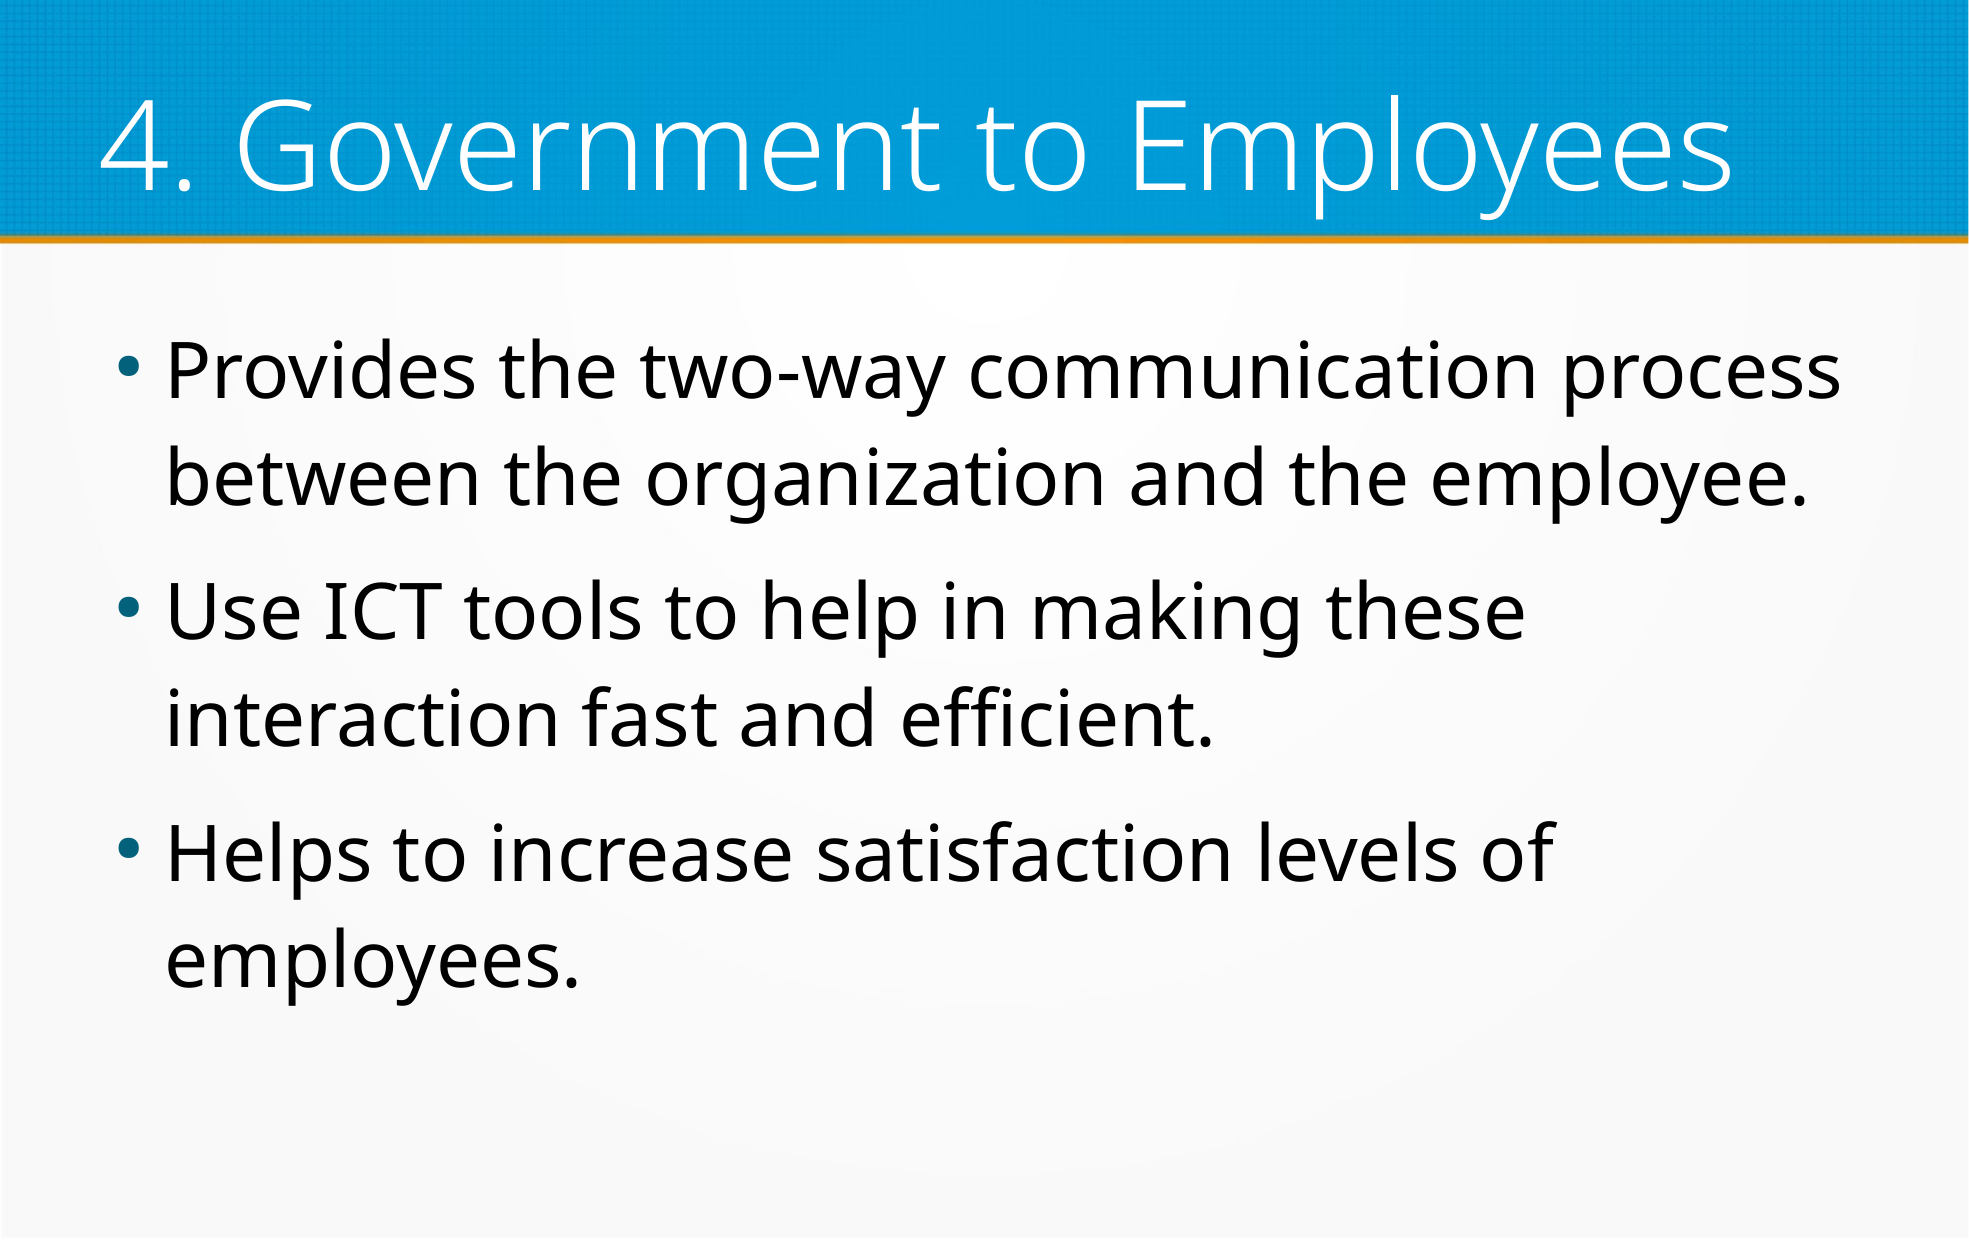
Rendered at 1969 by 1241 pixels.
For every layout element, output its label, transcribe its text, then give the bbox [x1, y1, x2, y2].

picture [0, 233, 1969, 1241]
title 4. Government to Employees [98, 19, 1870, 227]
list Provides the two-way communication process between the organization and the employee. Use ICT tools to help in making these interaction fast and efficient. Helps to increase satisfaction levels of employees. [98, 315, 1861, 1081]
